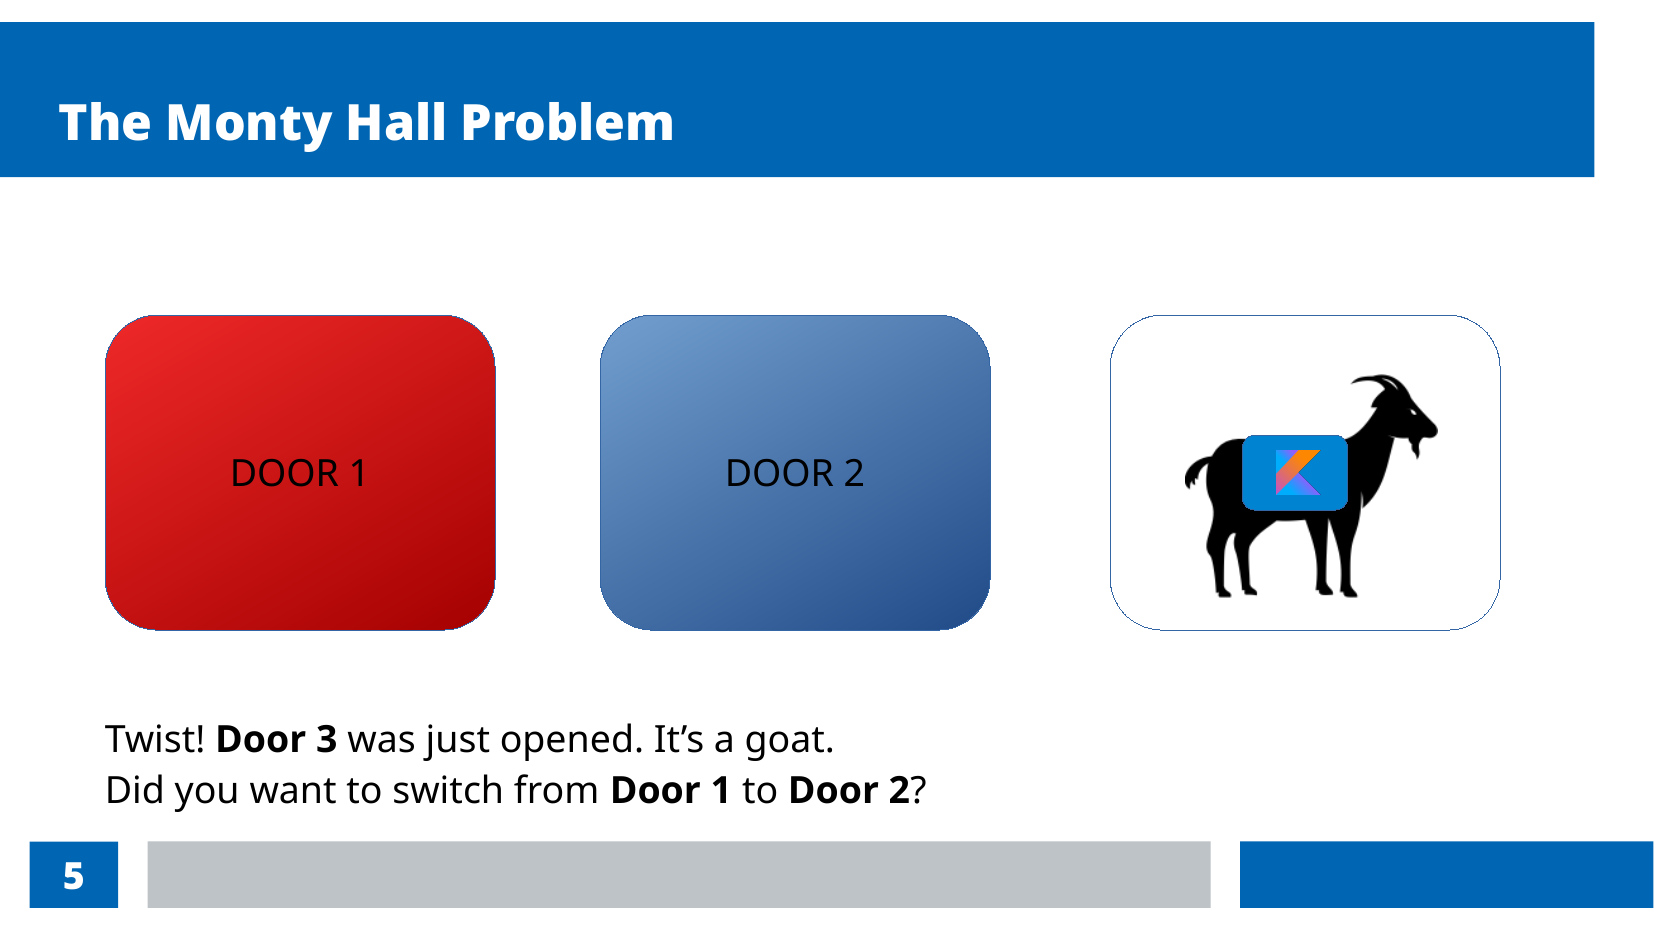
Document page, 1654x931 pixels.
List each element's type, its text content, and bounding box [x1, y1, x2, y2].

title The Monty Hall Problem [59, 44, 1595, 156]
text_box DOOR 1 [105, 315, 496, 631]
text_box [1242, 435, 1348, 511]
picture [1185, 359, 1438, 613]
text_box Twist! Door 3 was just opened. It’s a goat. Did you want to switch from Door 1 to Door 2? [90, 705, 1051, 894]
text_box DOOR 2 [600, 315, 991, 631]
